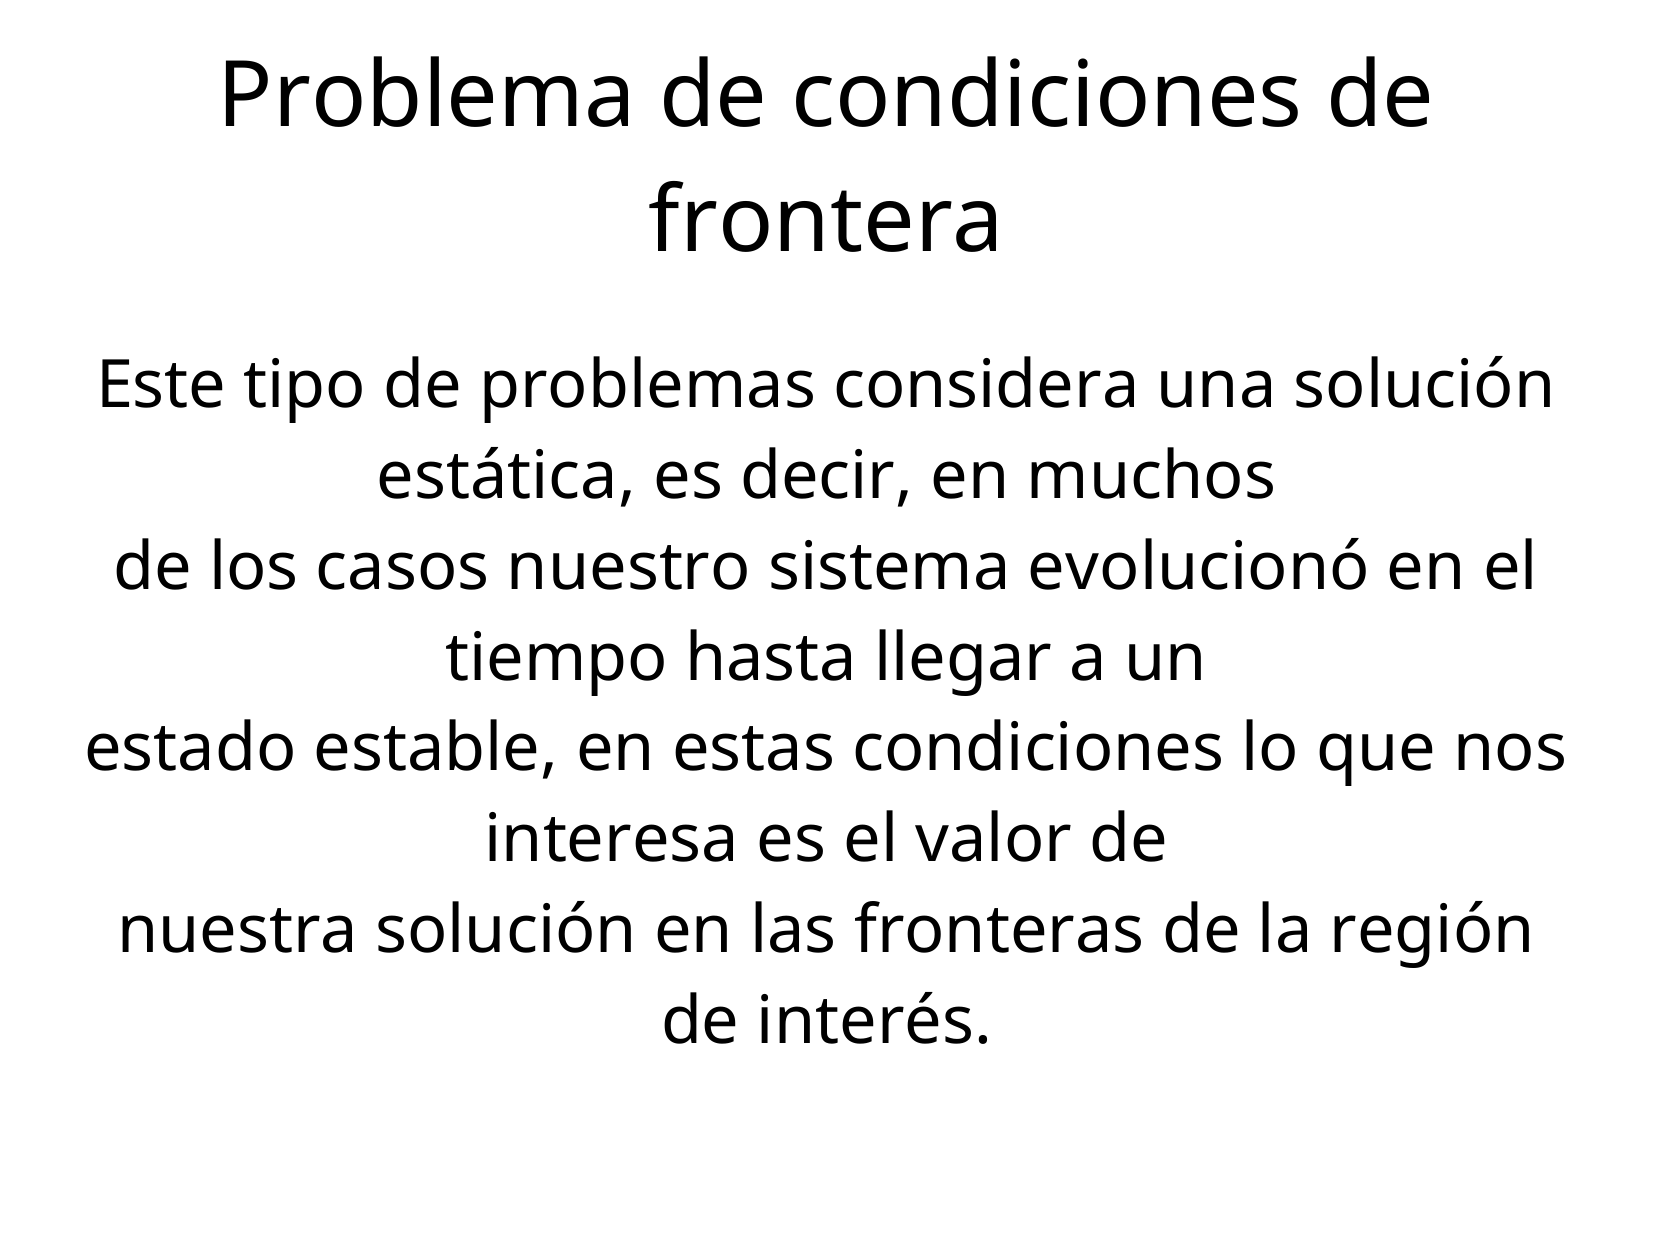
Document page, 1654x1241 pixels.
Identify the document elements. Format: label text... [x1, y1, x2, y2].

title Problema de condiciones de frontera [82, 45, 1571, 261]
subtitle Este tipo de problemas considera una solución estática, es decir, en muchos de los casos nuestro sistema evolucionó en el tiempo hasta llegar a un estado estable, en estas condiciones lo que nos interesa es el valor de nuestra solución en las fronteras de la región de interés. [82, 297, 1571, 1102]
